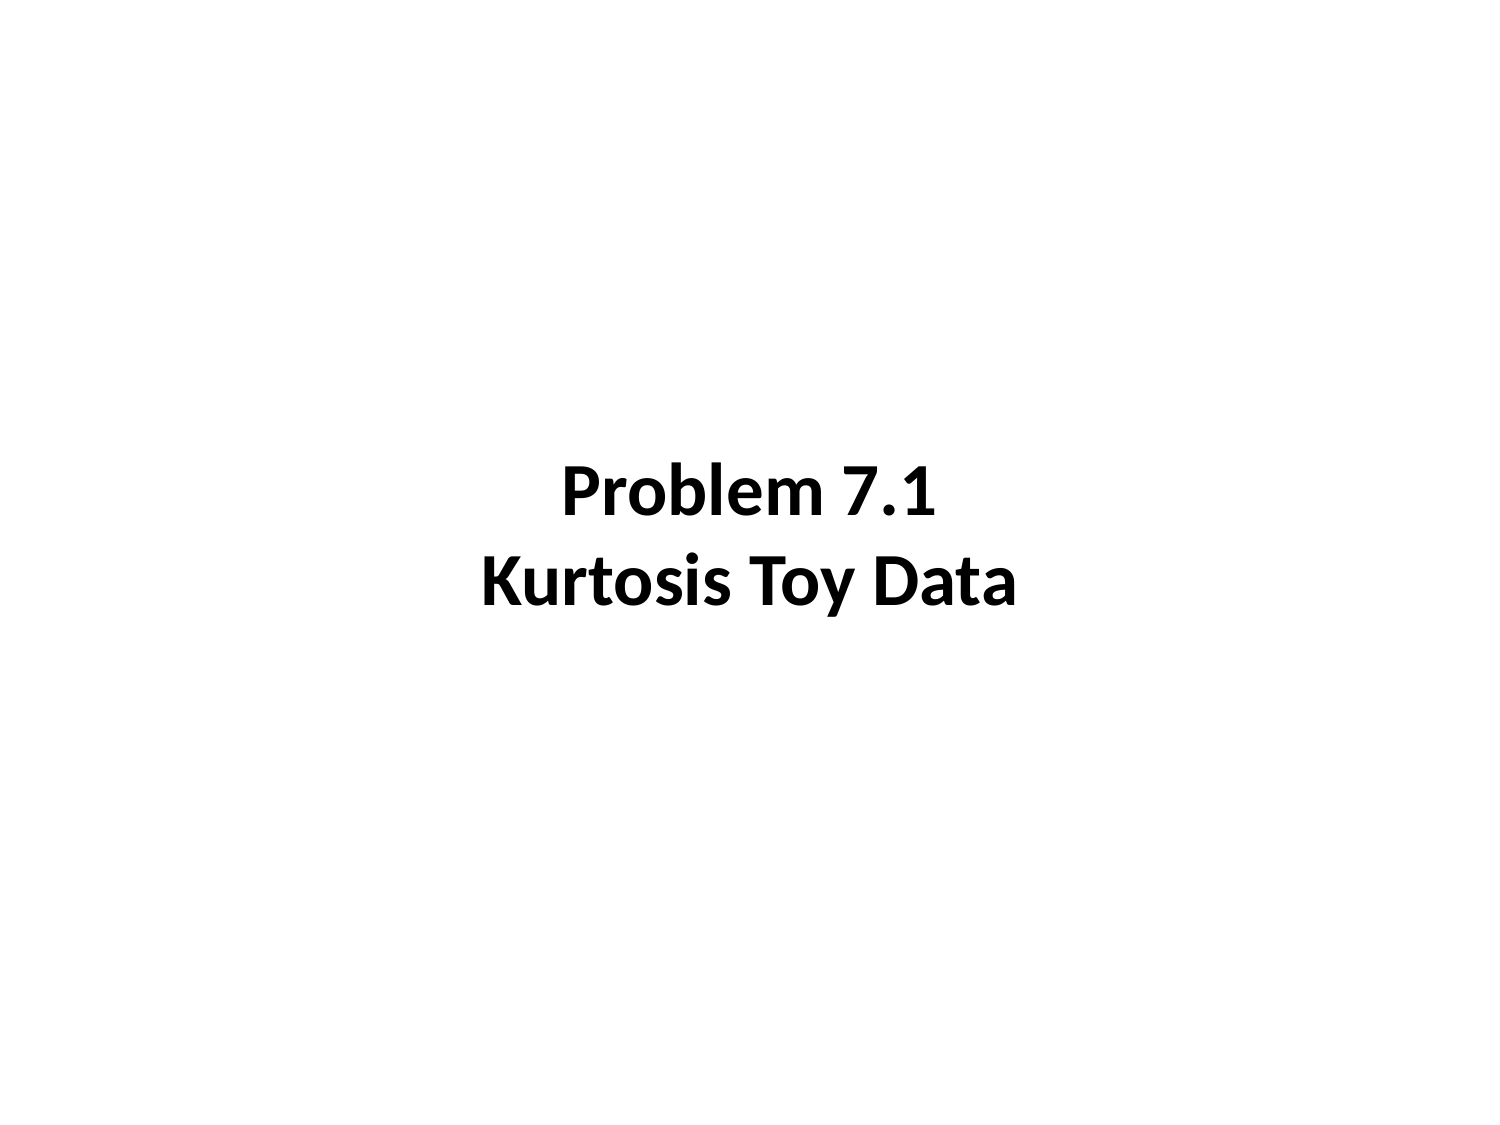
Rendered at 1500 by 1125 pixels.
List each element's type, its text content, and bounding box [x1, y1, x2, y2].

text_box Problem 7.1 Kurtosis Toy Data [0, 432, 1500, 628]
